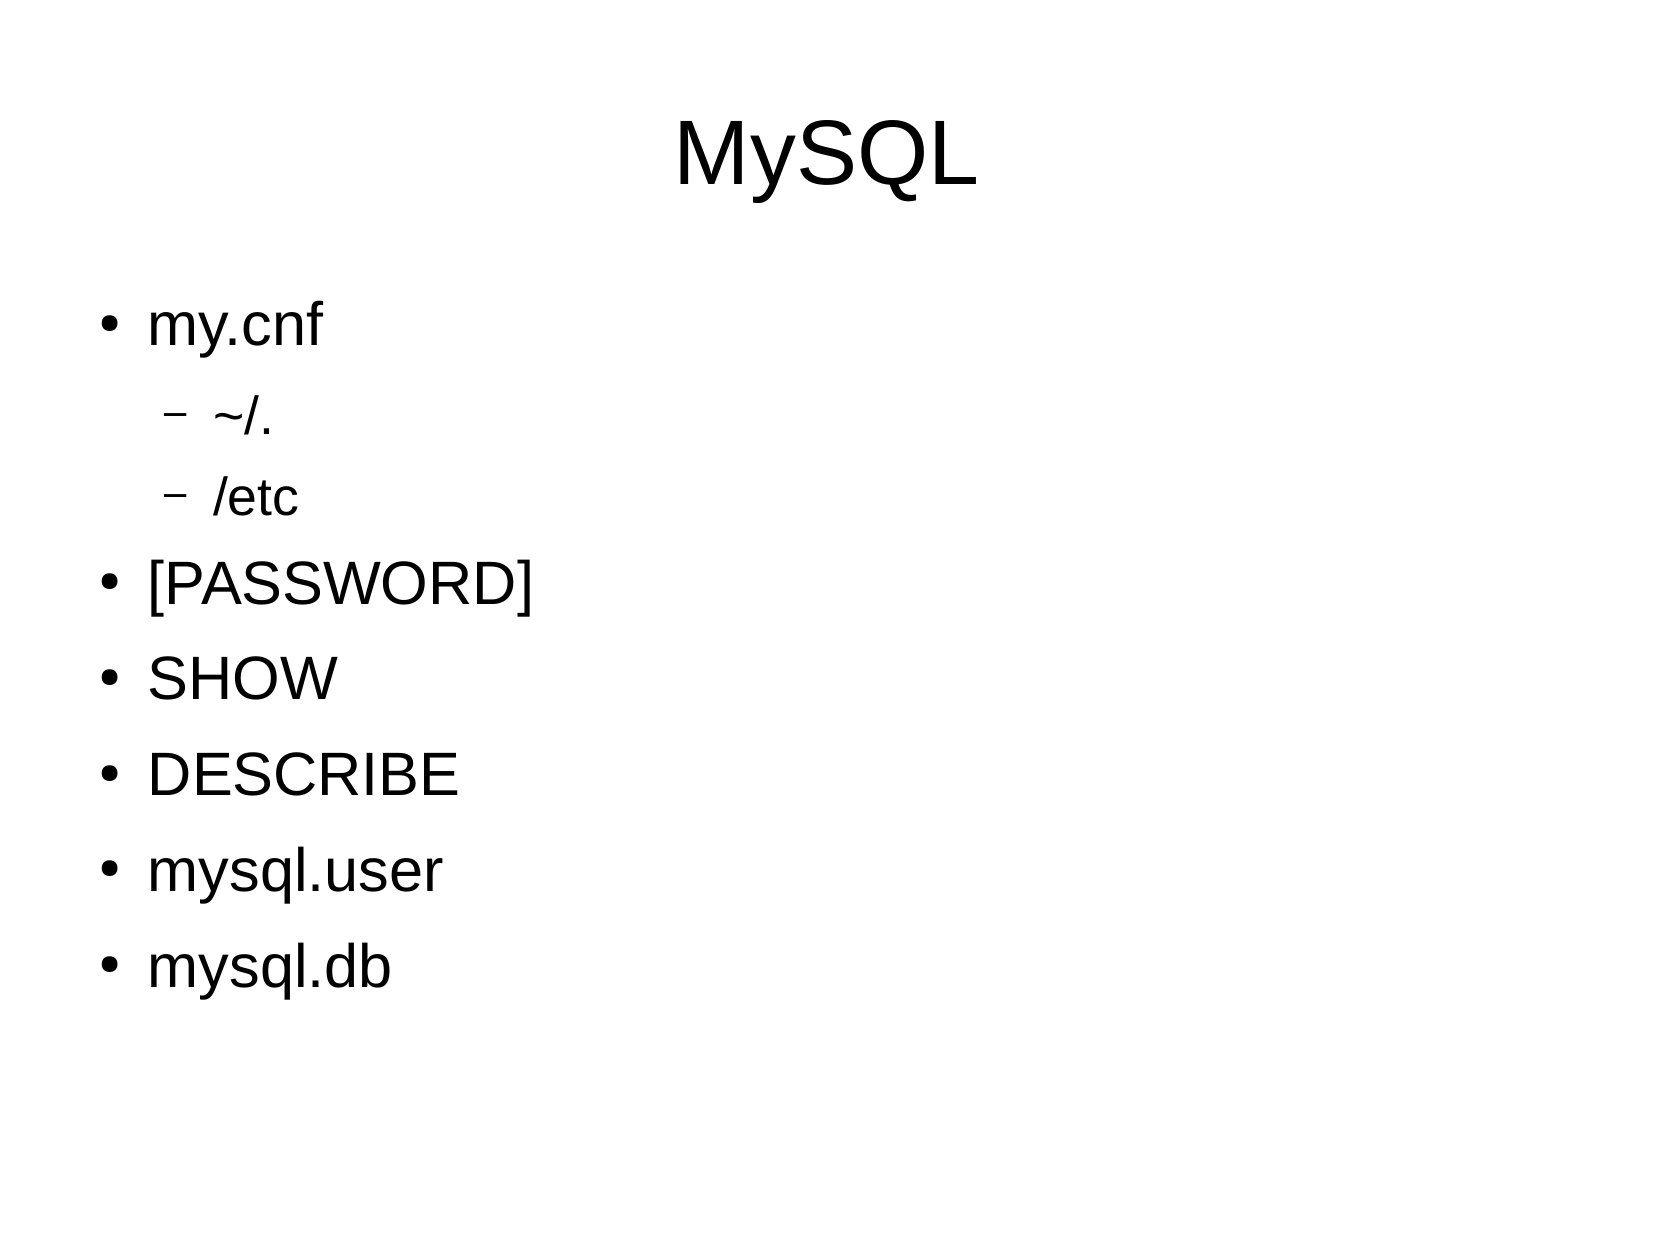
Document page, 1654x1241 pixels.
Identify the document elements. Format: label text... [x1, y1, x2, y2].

list my.cnf ~/. /etc [PASSWORD] SHOW DESCRIBE mysql.user mysql.db [82, 290, 1571, 1010]
title MySQL [82, 49, 1571, 257]
